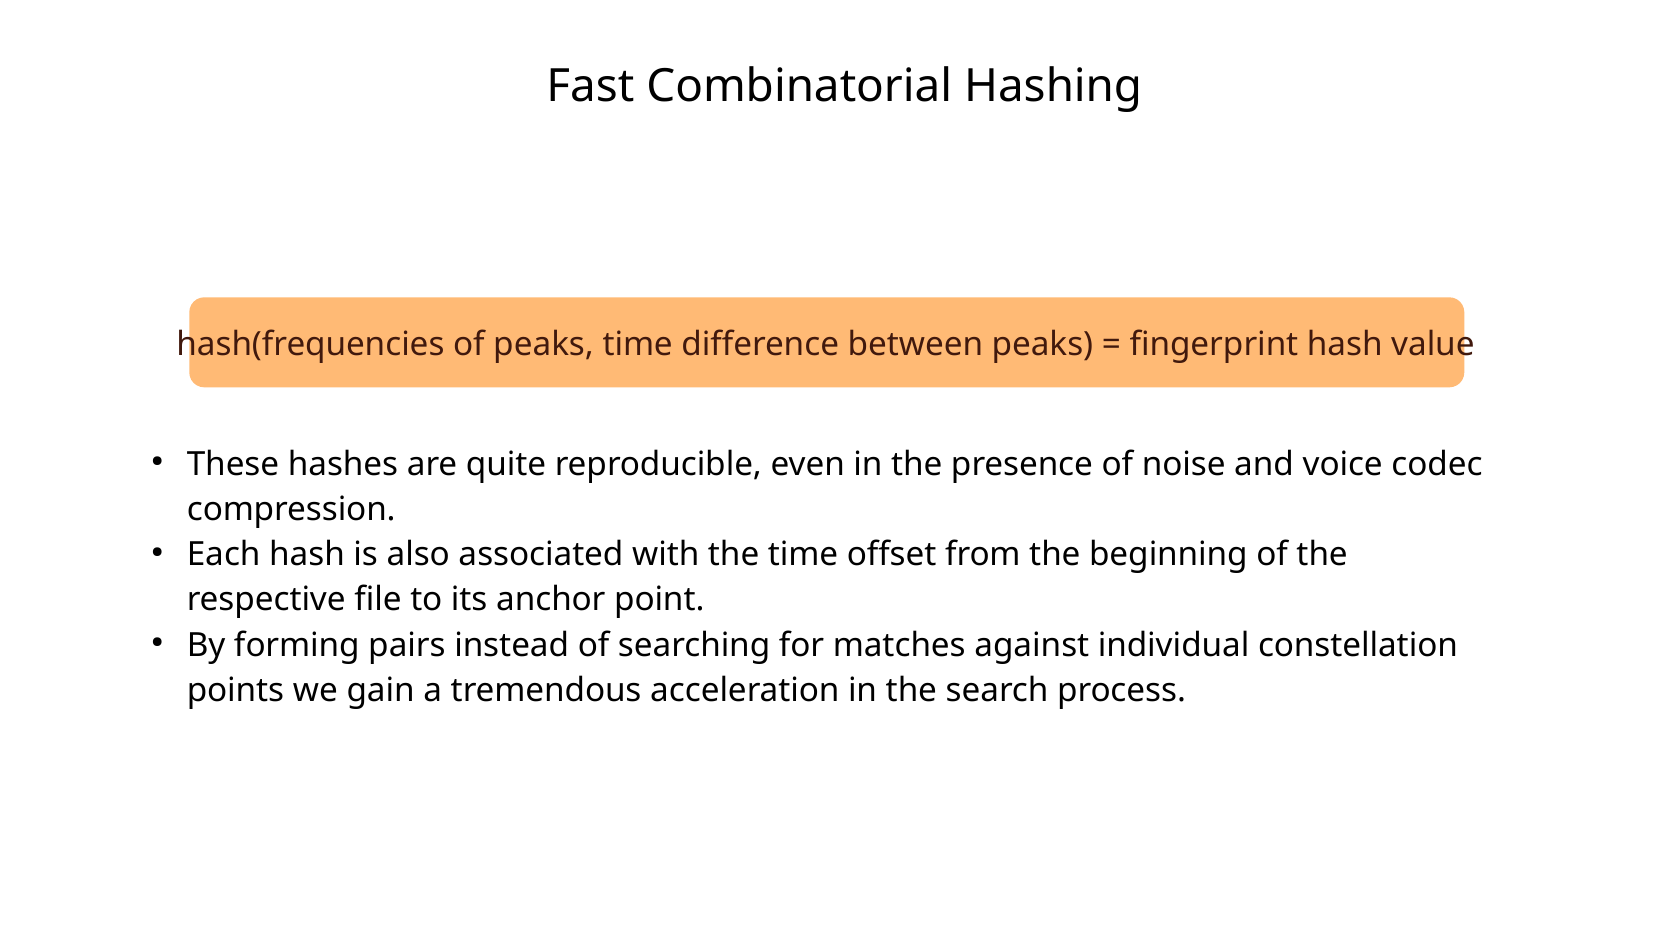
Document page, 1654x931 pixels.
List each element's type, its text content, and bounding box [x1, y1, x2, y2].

text_box hash(frequencies of peaks, time difference between peaks) = fingerprint hash value [189, 297, 1465, 388]
text_box Fast Combinatorial Hashing [242, 45, 1411, 136]
text_box These hashes are quite reproducible, even in the presence of noise and voice codec compression. Each hash is also associated with the time offset from the beginning of the respective file to its anchor point. By forming pairs instead of searching for matches against individual constellation points we gain a tremendous acceleration in the search process. [136, 432, 1517, 719]
